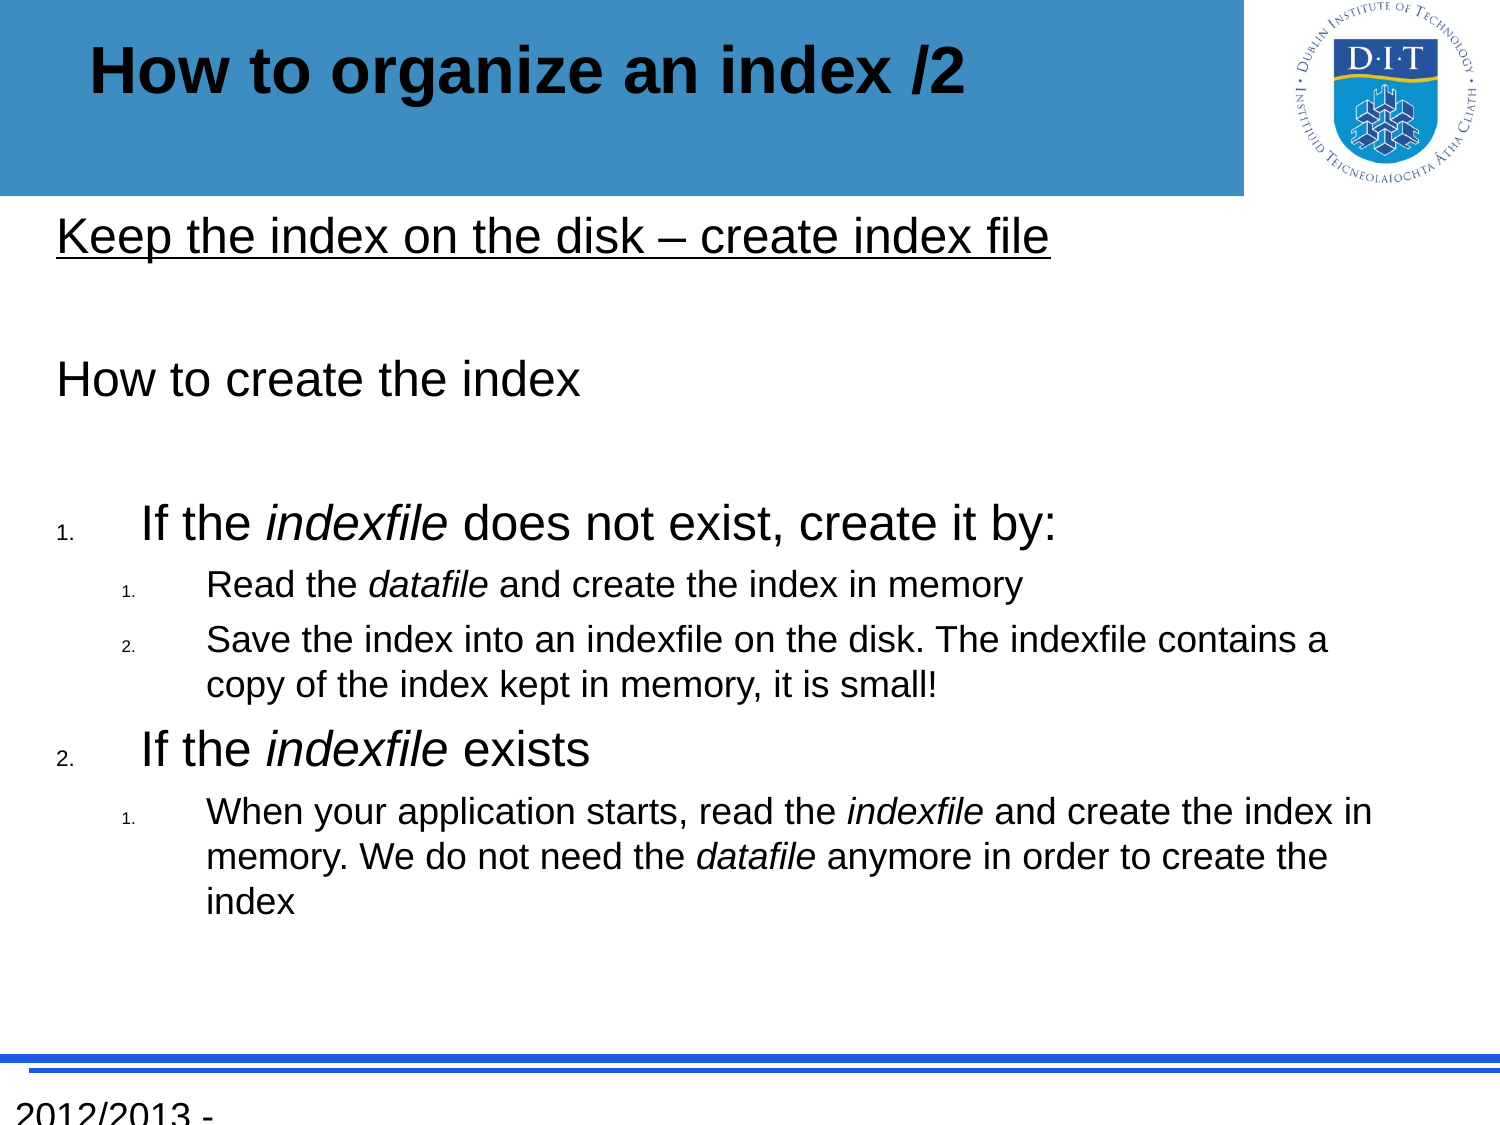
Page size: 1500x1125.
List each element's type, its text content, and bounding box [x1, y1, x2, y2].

list Keep the index on the disk – create index file How to create the index If the indexfile does not exist, create it by: Read the datafile and create the index in memory Save the index into an indexfile on the disk. The indexfile contains a copy of the index kept in memory, it is small! If the indexfile exists When your application starts, read the indexfile and create the index in memory. We do not need the datafile anymore in order to create the index [41, 196, 1392, 997]
picture [1293, 0, 1478, 185]
slide_number 2012/2013 - DT228/4 [0, 1084, 350, 1125]
title How to organize an index /2 [75, 19, 1105, 182]
